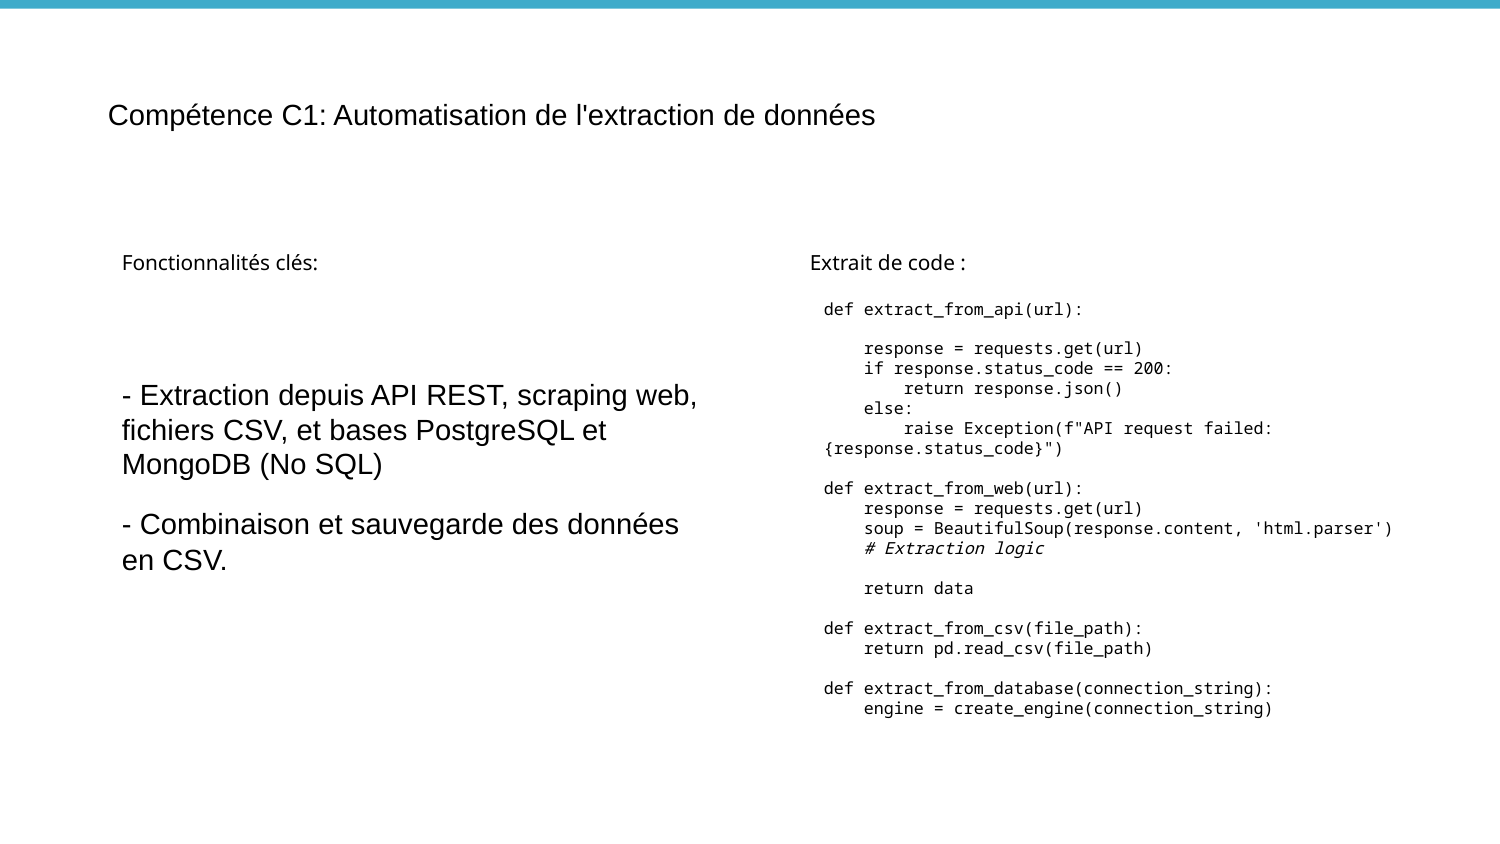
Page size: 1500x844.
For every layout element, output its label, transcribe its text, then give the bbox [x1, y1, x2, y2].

list - Extraction depuis API REST, scraping web, fichiers CSV, et bases PostgreSQL et MongoDB (No SQL) - Combinaison et sauvegarde des données en CSV. [106, 325, 727, 725]
list def extract_from_api(url): response = requests.get(url) if response.status_code == 200: return response.json() else: raise Exception(f"API request failed: {response.status_code}") def extract_from_web(url): response = requests.get(url) soup = BeautifulSoup(response.content, 'html.parser') # Extraction logic return data def extract_from_csv(file_path): return pd.read_csv(file_path) def extract_from_database(connection_string): engine = create_engine(connection_string) [809, 283, 1422, 738]
title Compétence C1: Automatisation de l'extraction de données [92, 66, 1408, 161]
subtitle Extrait de code : [794, 224, 1408, 296]
subtitle Fonctionnalités clés: [106, 224, 719, 296]
